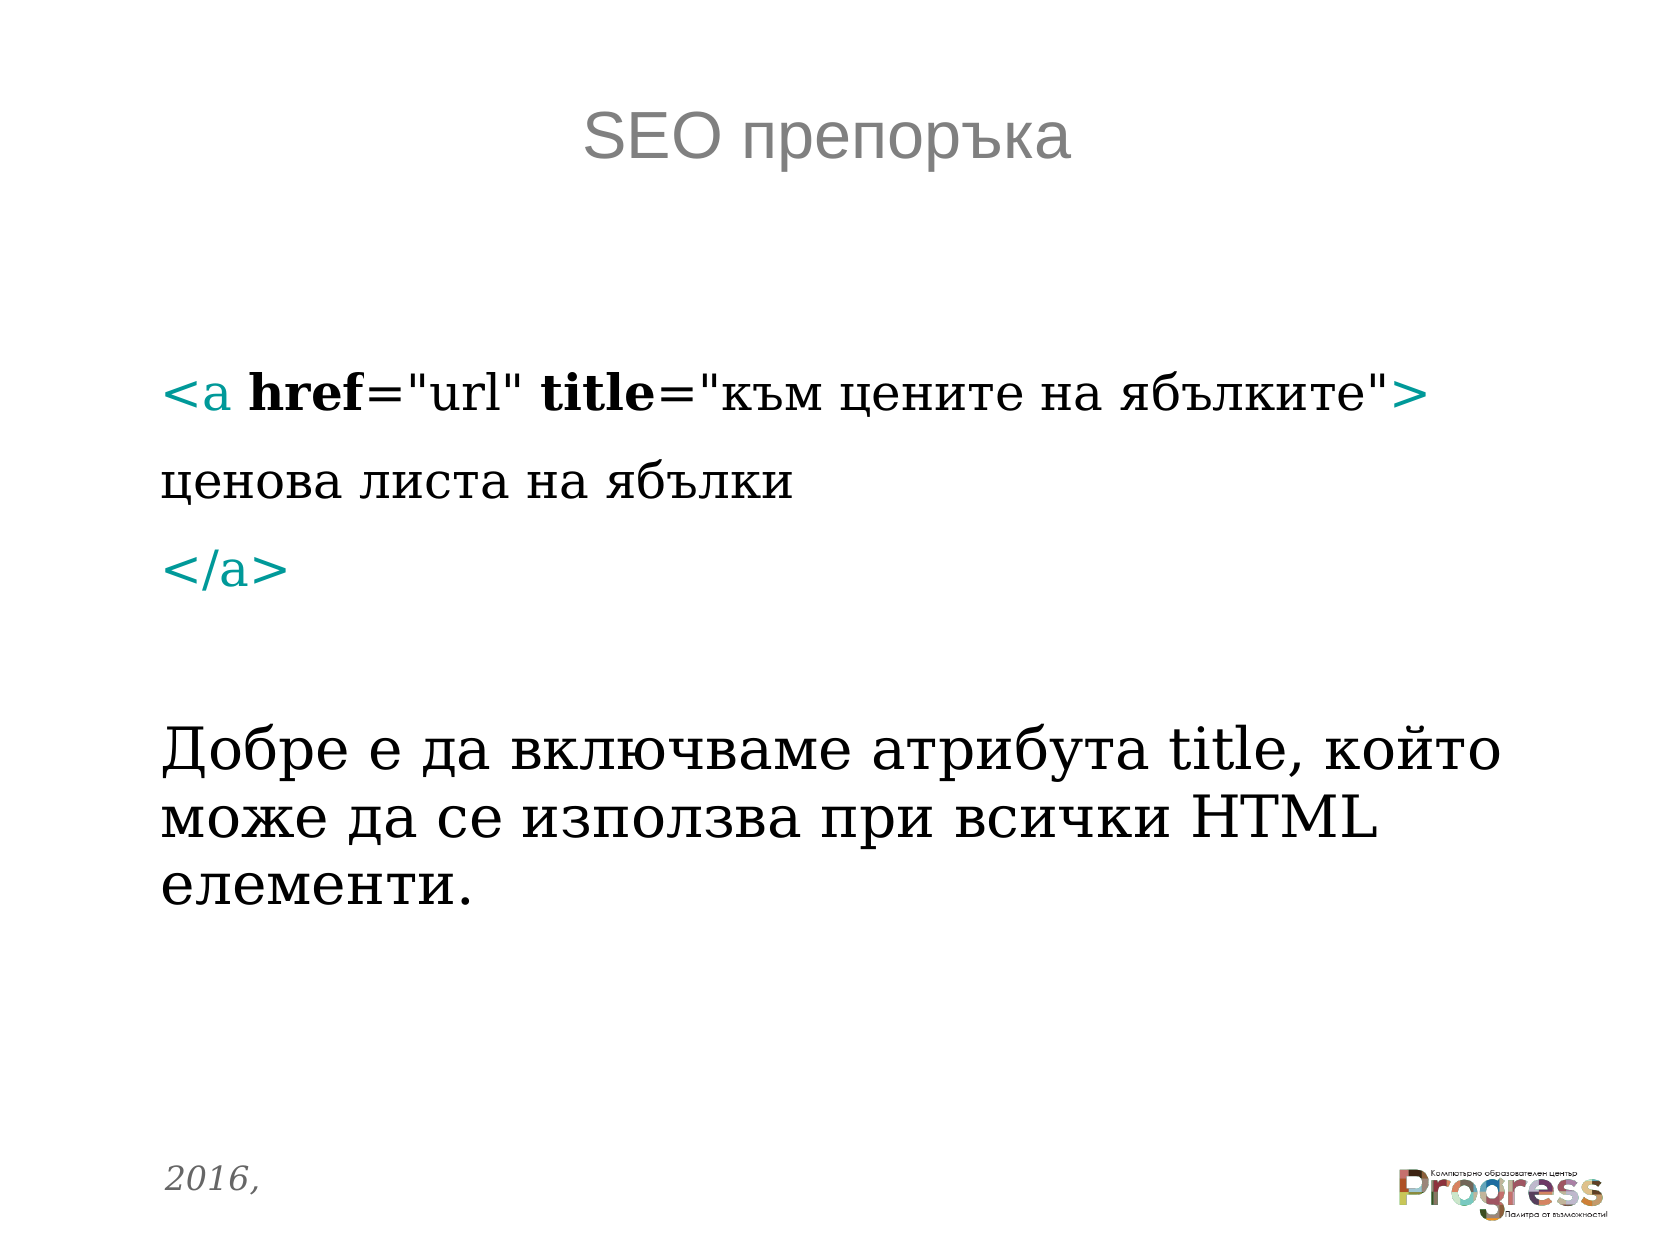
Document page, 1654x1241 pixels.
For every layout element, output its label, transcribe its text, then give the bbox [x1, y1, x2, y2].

picture [1399, 1168, 1613, 1221]
title SEO препоръка [82, 55, 1571, 216]
text_box 2016, Ива Е. Попова [150, 1152, 586, 1201]
list <a href="url" title="към цените на ябълките"> ценова листа на ябълки </a> Добре е да включваме атрибута titlе, който може да се използва при всички HTML елементи. [90, 255, 1531, 1036]
